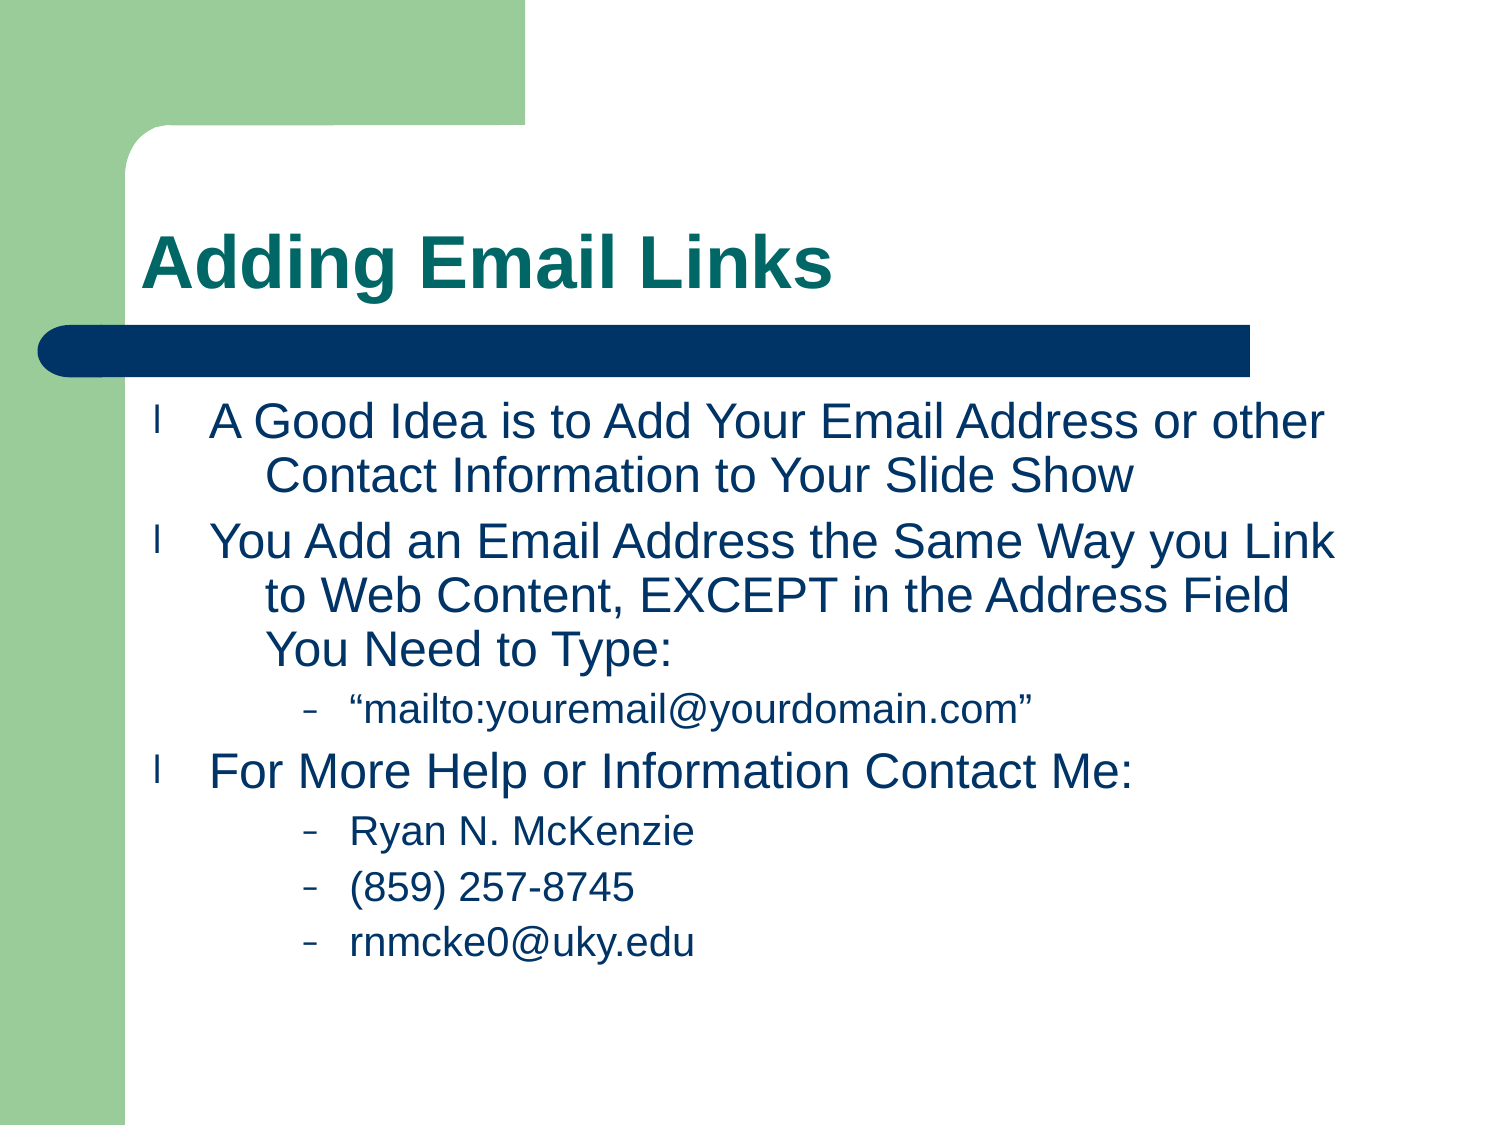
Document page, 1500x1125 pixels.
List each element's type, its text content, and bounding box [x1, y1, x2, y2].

title Adding Email Links [125, 125, 1426, 313]
list A Good Idea is to Add Your Email Address or other Contact Information to Your Slide Show You Add an Email Address the Same Way you Link to Web Content, EXCEPT in the Address Field You Need to Type: “mailto:youremail@yourdomain.com” For More Help or Information Contact Me: Ryan N. McKenzie (859) 257-8745 rnmcke0@uky.edu [137, 387, 1400, 999]
